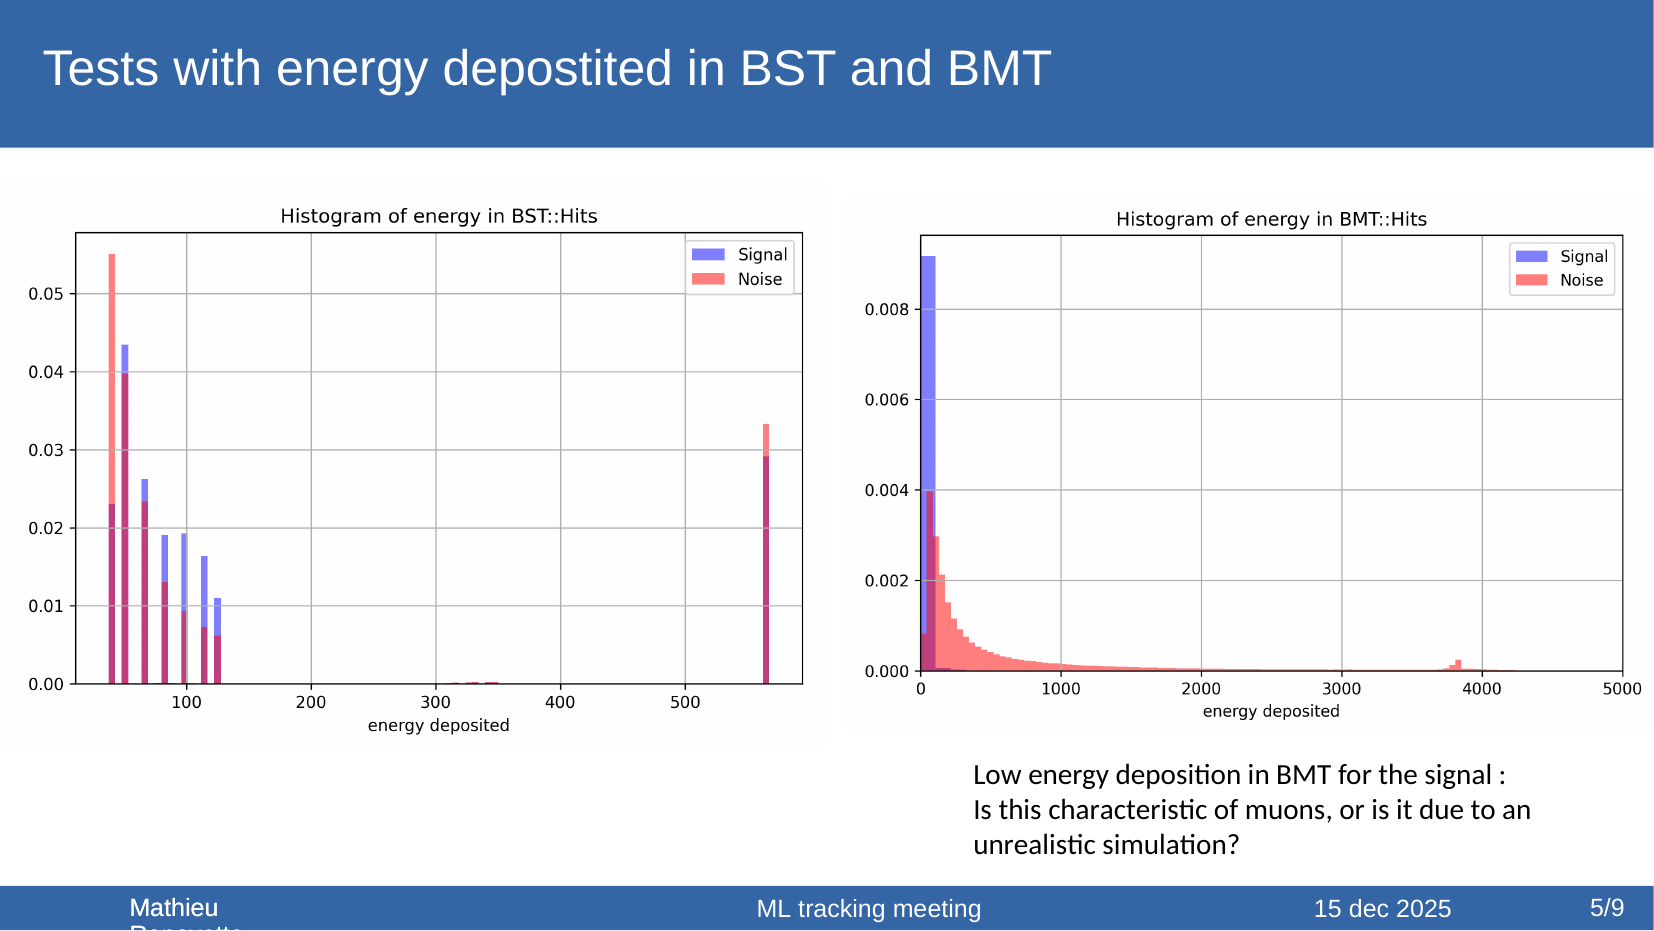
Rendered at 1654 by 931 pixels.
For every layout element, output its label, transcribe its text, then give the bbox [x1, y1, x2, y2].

text_box 15 dec 2025 [1299, 887, 1536, 931]
text_box Low energy deposition in BMT for the signal : Is this characteristic of muons, or is it due to an unrealistic simulation? [958, 747, 1561, 870]
text_box ML tracking meeting [734, 887, 1010, 931]
text_box [226, 885, 1654, 931]
text_box Tests with energy depostited in BST and BMT [27, 32, 1192, 106]
text_box [0, 0, 1654, 148]
picture [845, 195, 1654, 734]
text_box Mathieu Ronayette [114, 885, 355, 929]
picture [0, 180, 827, 748]
text_box 5/9 [1575, 885, 1654, 930]
text_box [0, 885, 131, 931]
